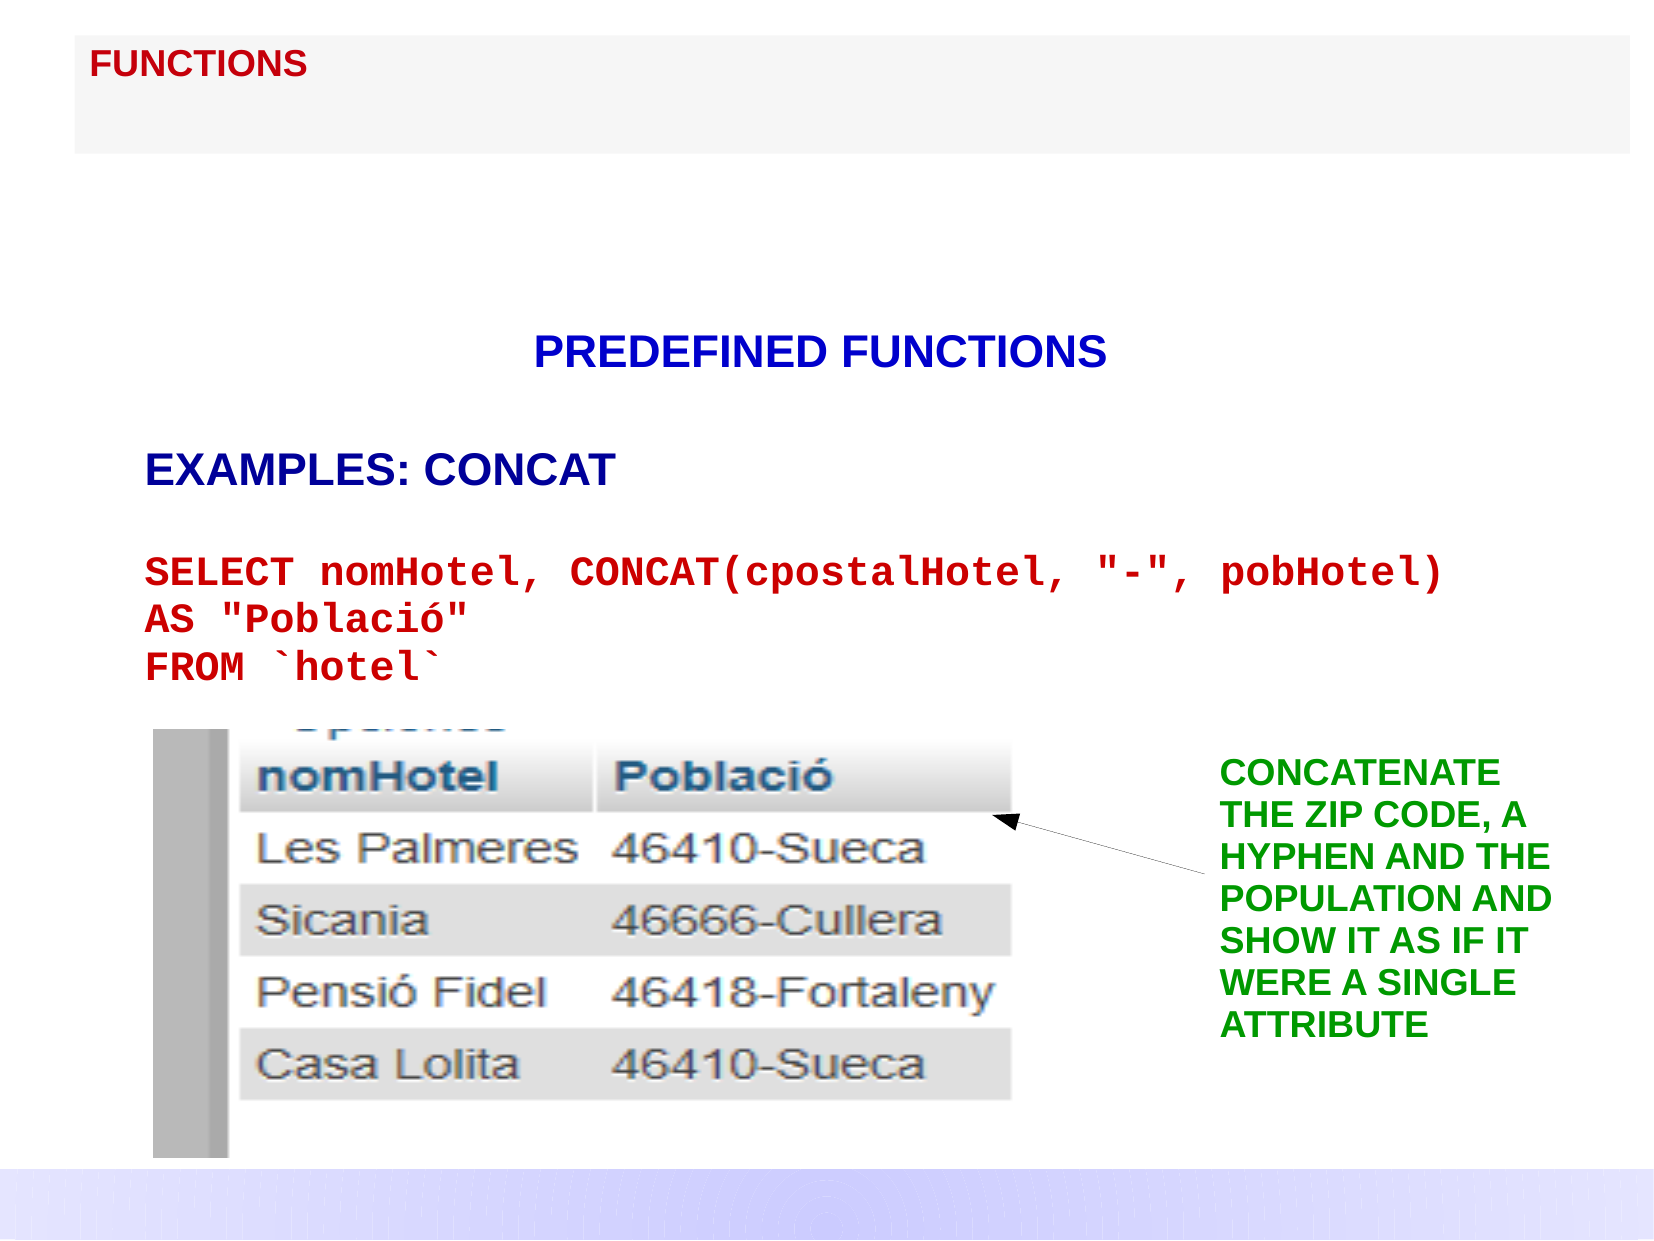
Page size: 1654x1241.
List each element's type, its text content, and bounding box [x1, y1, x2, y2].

picture [153, 729, 1051, 1158]
text_box FUNCTIONS [74, 35, 1630, 154]
text_box SELECT nomHotel, CONCAT(cpostalHotel, "-", pobHotel) AS "Població" FROM `hotel` [129, 543, 1501, 702]
text_box PREDEFINED FUNCTIONS [129, 318, 1512, 437]
text_box [0, 304, 1654, 1221]
text_box EXAMPLES: CONCAT [129, 437, 1560, 505]
text_box CONCATENATE THE ZIP CODE, A HYPHEN AND THE POPULATION AND SHOW IT AS IF IT WERE A SINGLE ATTRIBUTE [1204, 744, 1595, 1062]
